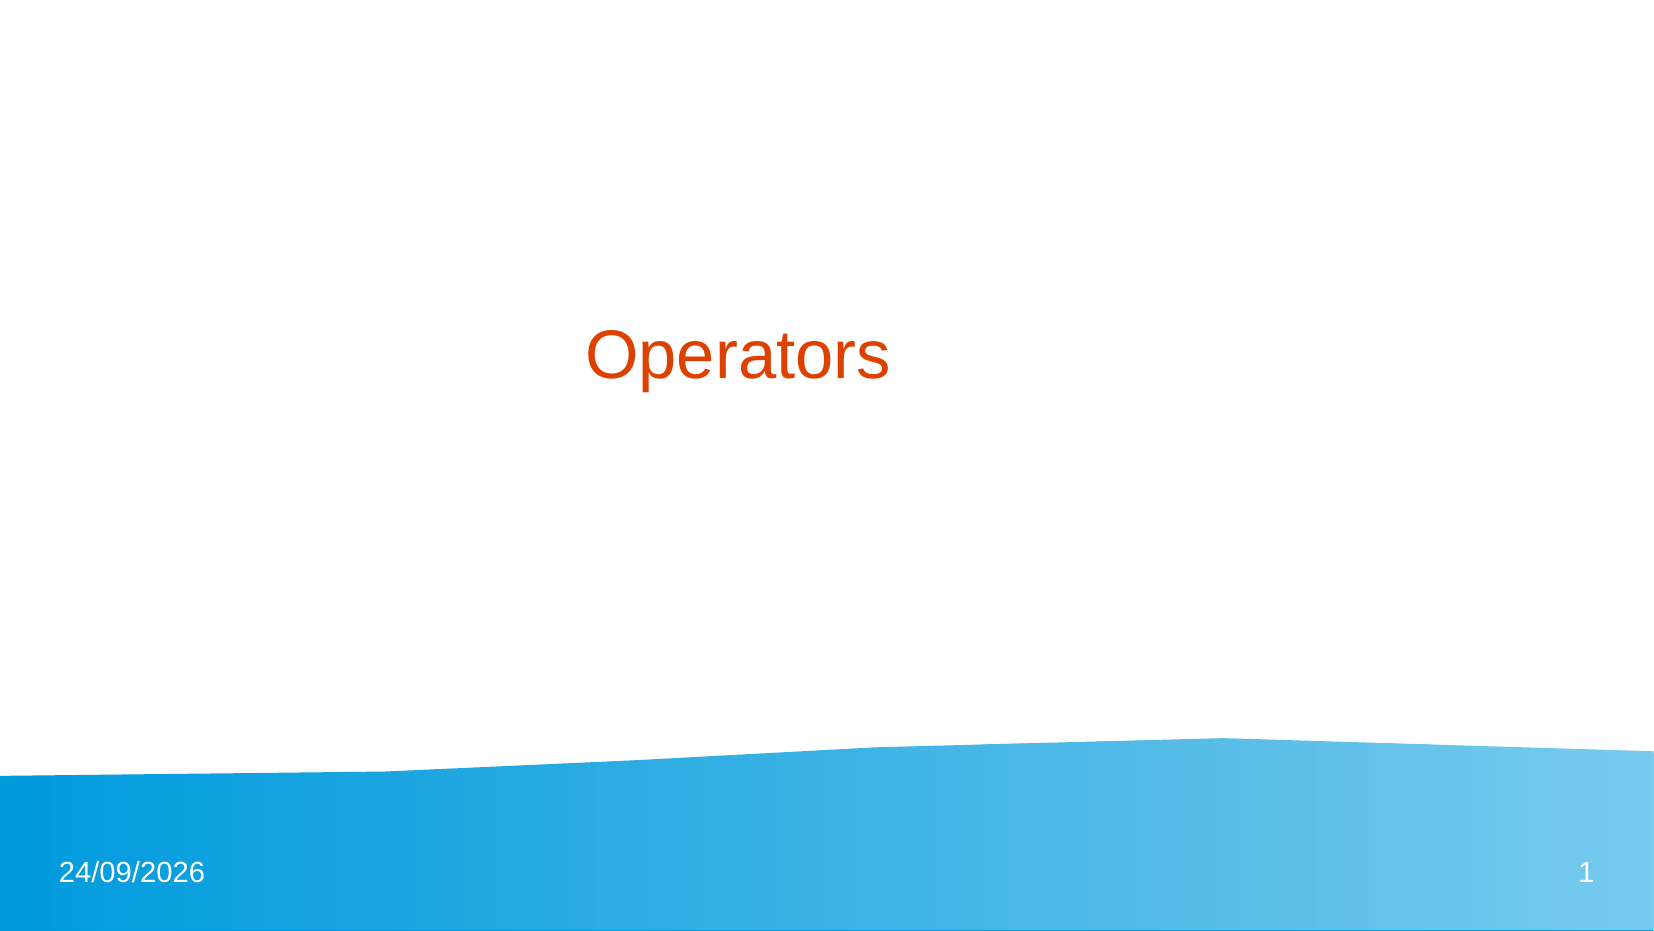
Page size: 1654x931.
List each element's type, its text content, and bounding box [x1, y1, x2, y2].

title Operators [0, 265, 1477, 443]
